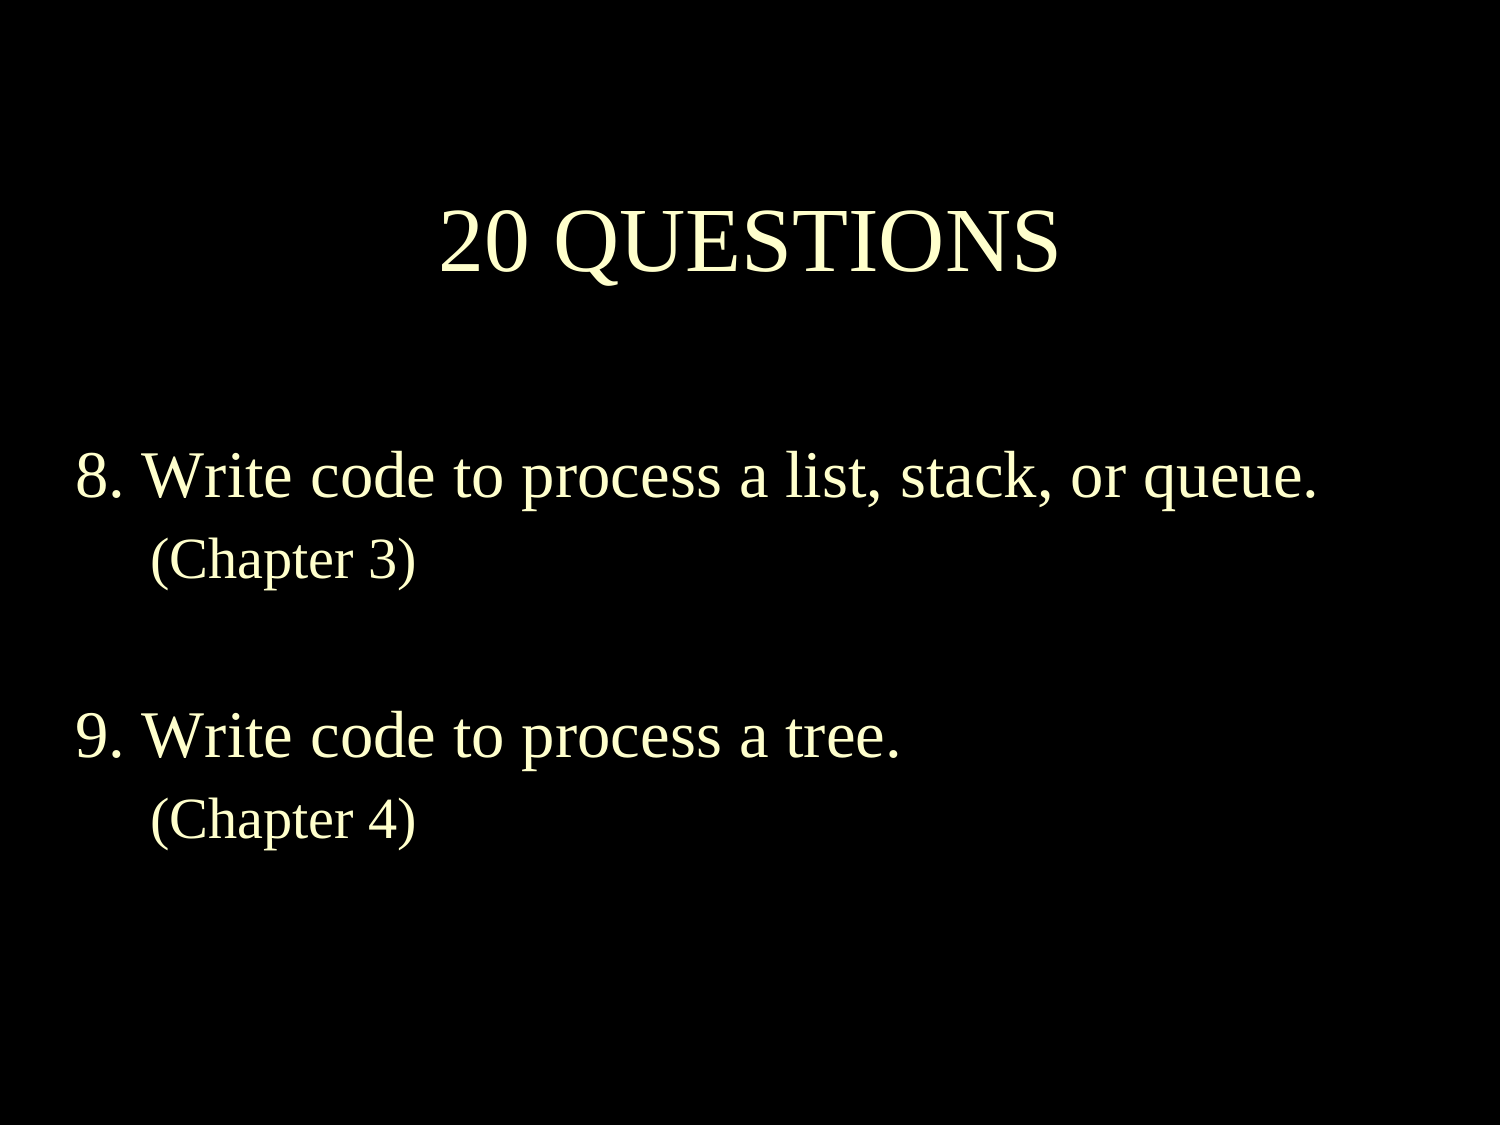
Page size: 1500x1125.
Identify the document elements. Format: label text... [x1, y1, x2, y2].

title 20 QUESTIONS [22, 145, 1480, 336]
list 8. Write code to process a list, stack, or queue. (Chapter 3) 9. Write code to process a tree. (Chapter 4) [75, 347, 1426, 1011]
